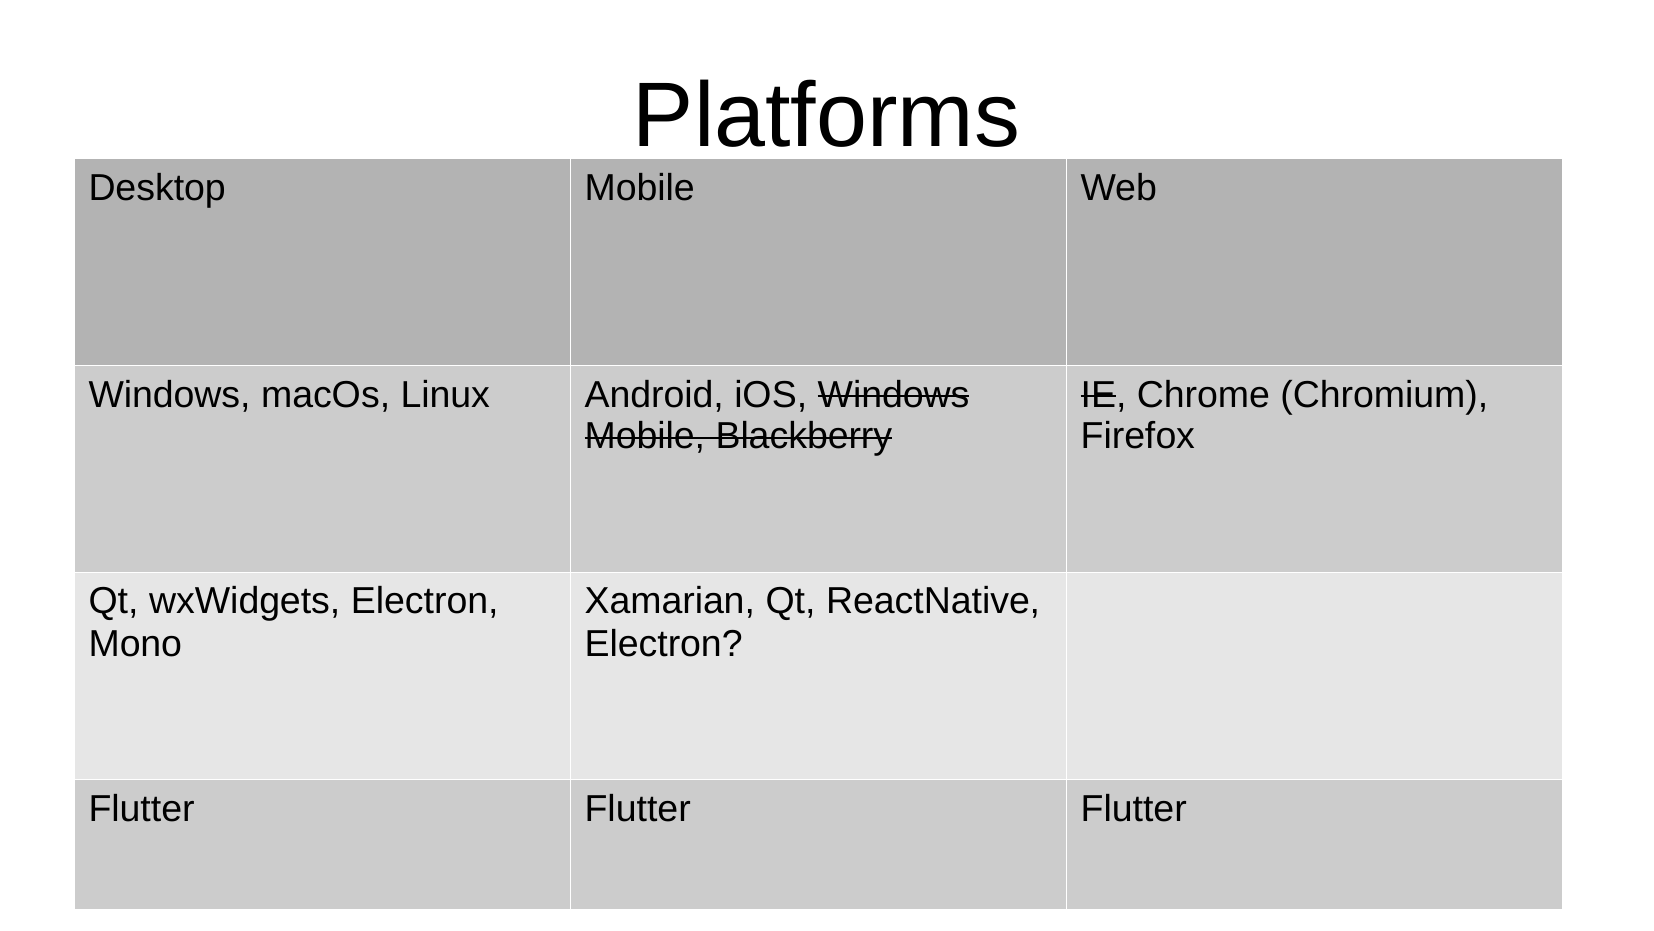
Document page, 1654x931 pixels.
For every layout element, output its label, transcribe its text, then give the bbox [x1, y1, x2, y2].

table_cell Flutter [75, 780, 570, 909]
table_cell Xamarian, Qt, ReactNative, Electron? [571, 573, 1066, 779]
table_cell Flutter [571, 780, 1066, 909]
title Platforms [82, 37, 1571, 193]
table_cell Android, iOS, Windows Mobile, Blackberry [571, 366, 1066, 572]
table_header Desktop [75, 159, 570, 365]
table_cell Windows, macOs, Linux [75, 366, 570, 572]
table_cell Qt, wxWidgets, Electron, Mono [75, 573, 570, 779]
table_cell [1067, 573, 1562, 779]
table_cell Flutter [1067, 780, 1562, 909]
table_cell IE, Chrome (Chromium), Firefox [1067, 366, 1562, 572]
table_header Mobile [571, 159, 1066, 365]
table_header Web [1067, 159, 1562, 365]
